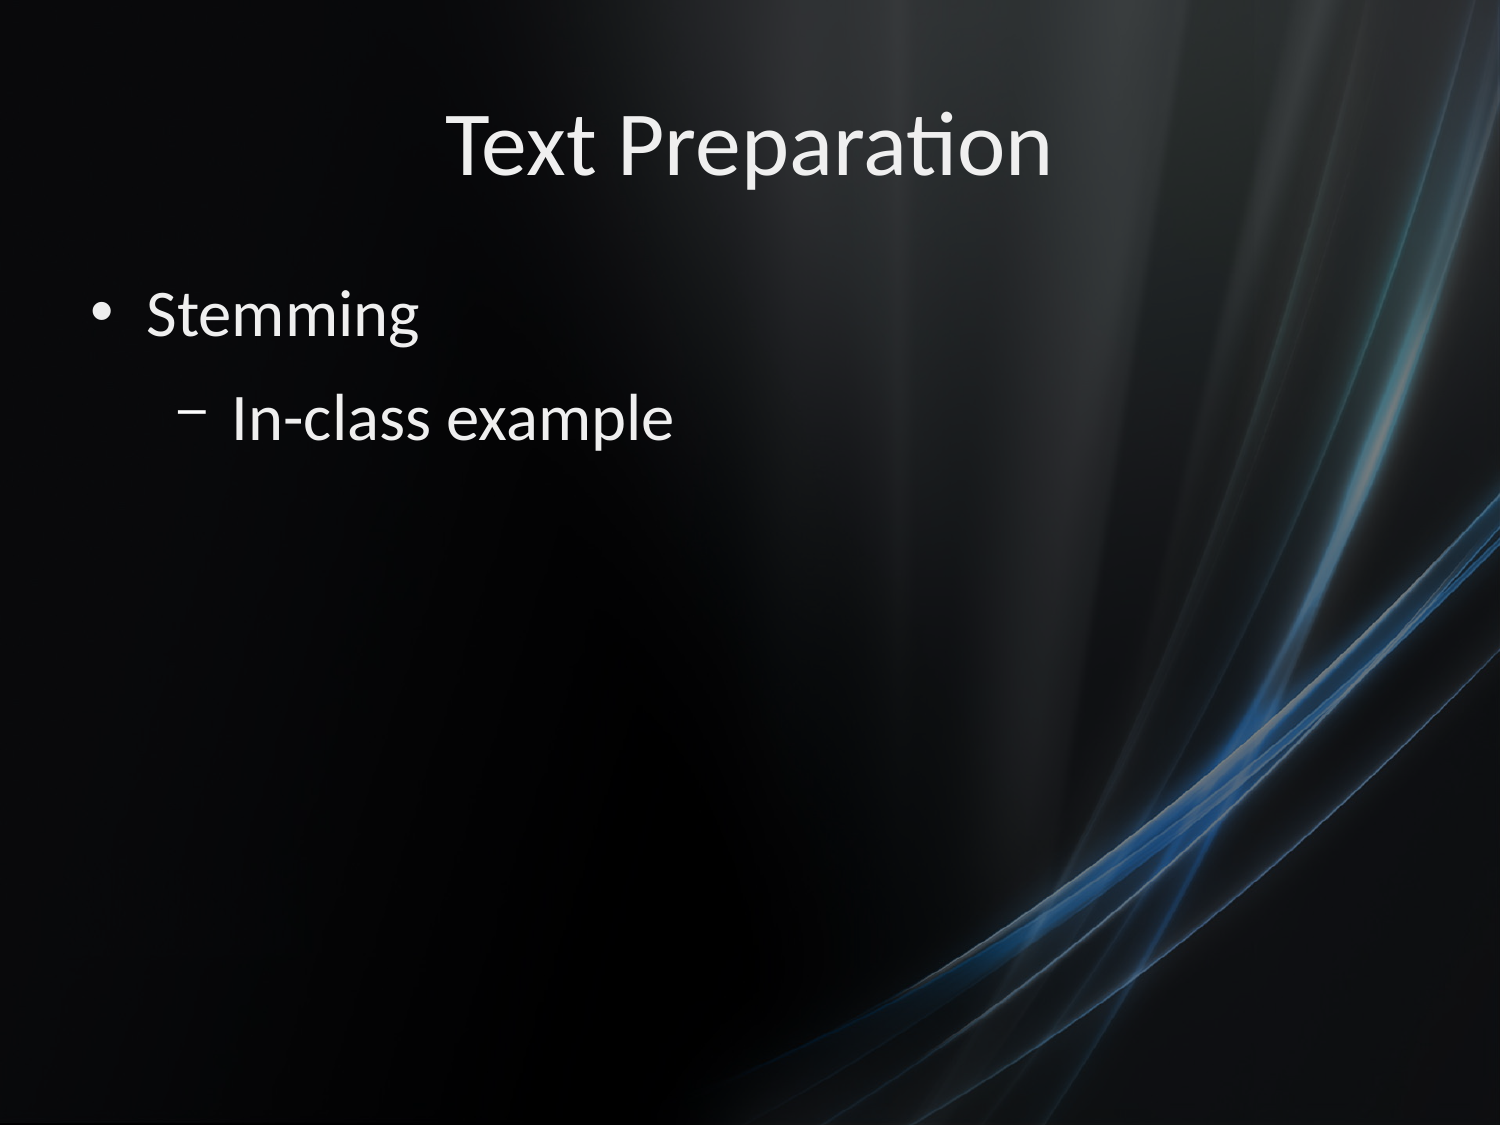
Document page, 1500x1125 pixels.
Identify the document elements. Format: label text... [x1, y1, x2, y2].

list Stemming In-class example [75, 262, 1425, 1005]
text_box [0, 0, 1500, 1125]
title Text Preparation [75, 45, 1425, 233]
